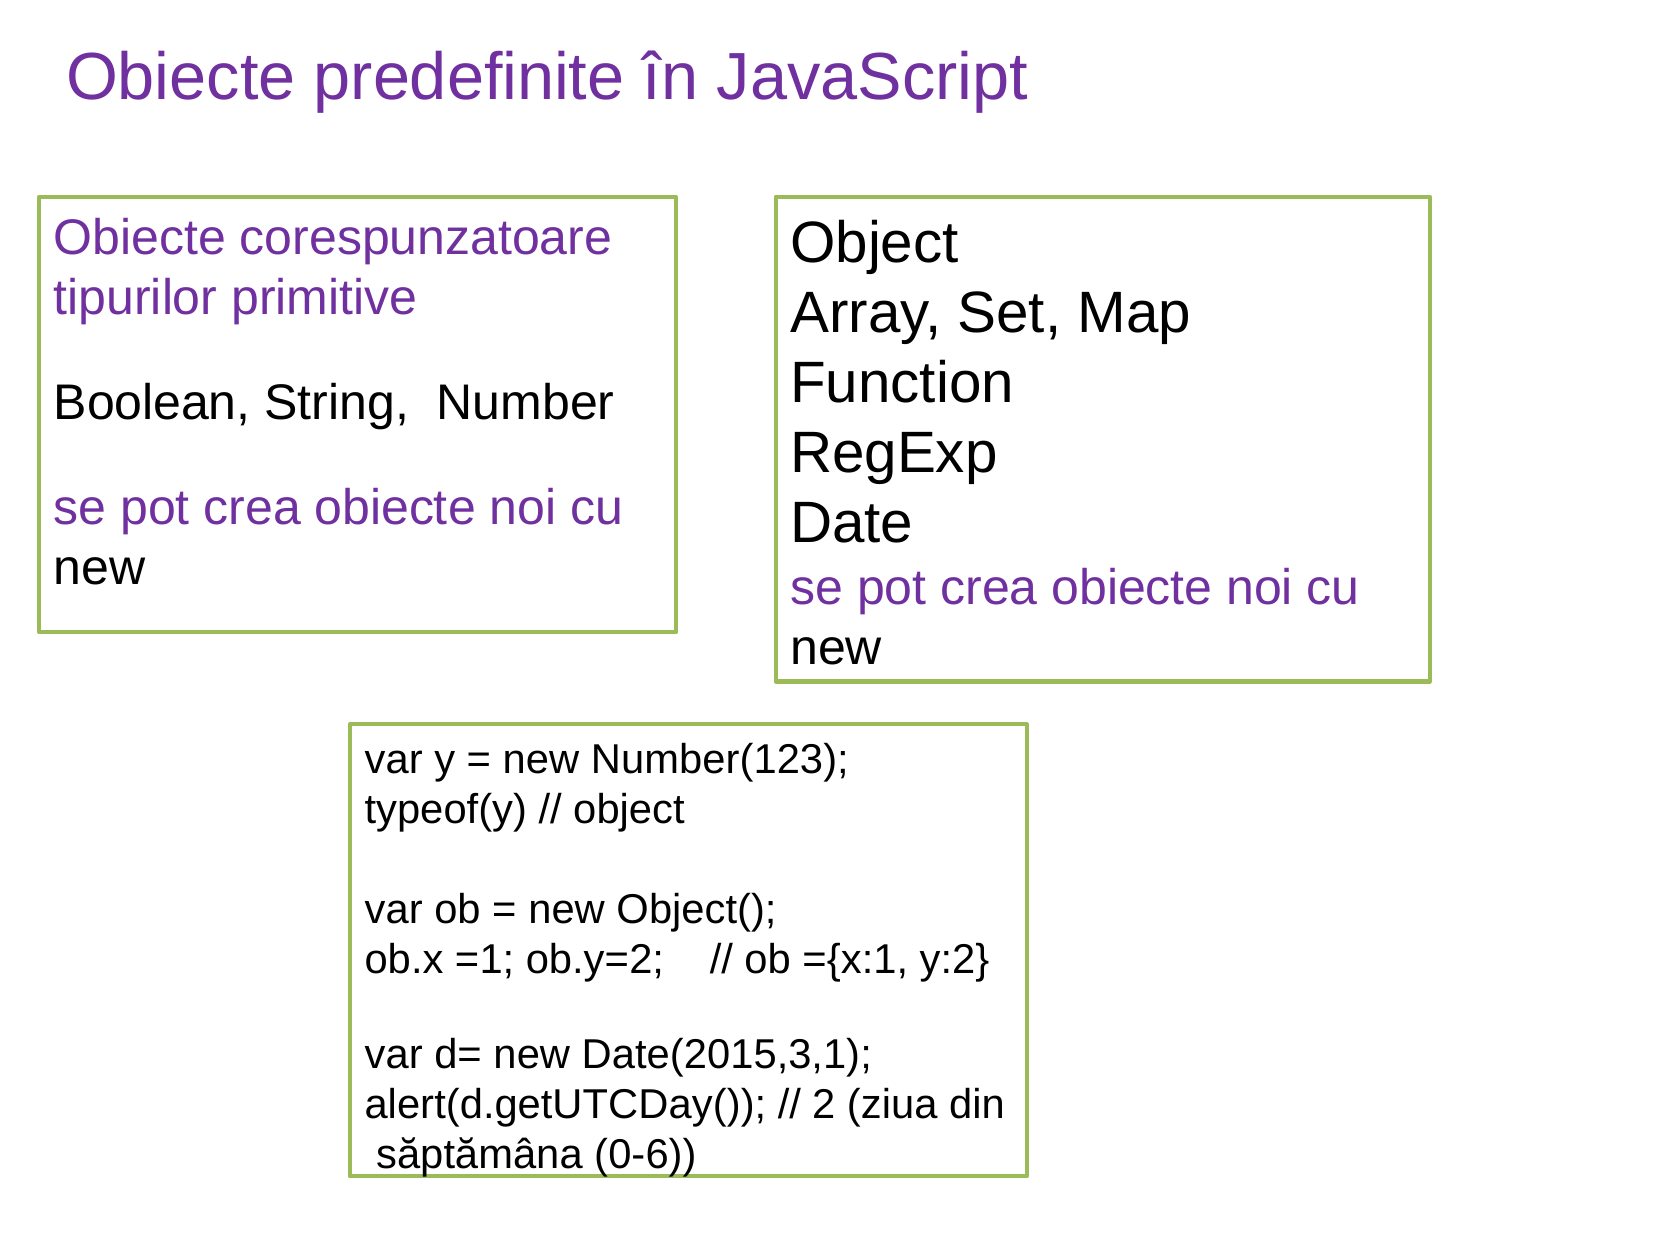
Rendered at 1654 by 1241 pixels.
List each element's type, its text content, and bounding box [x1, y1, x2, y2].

text_box var y = new Number(123); typeof(y) // object var ob = new Object(); ob.x =1; ob.y=2; // ob ={x:1, y:2} var d= new Date(2015,3,1); alert(d.getUTCDay()); // 2 (ziua din săptămâna (0-6)) [349, 724, 1027, 1177]
text_box Object Array, Set, Map Function RegExp Date se pot crea obiecte noi cu new [775, 196, 1430, 682]
text_box Obiecte corespunzatoare tipurilor primitive Boolean, String, Number se pot crea obiecte noi cu new [38, 197, 677, 633]
text_box Obiecte predefinite în JavaScript [51, 31, 1226, 145]
